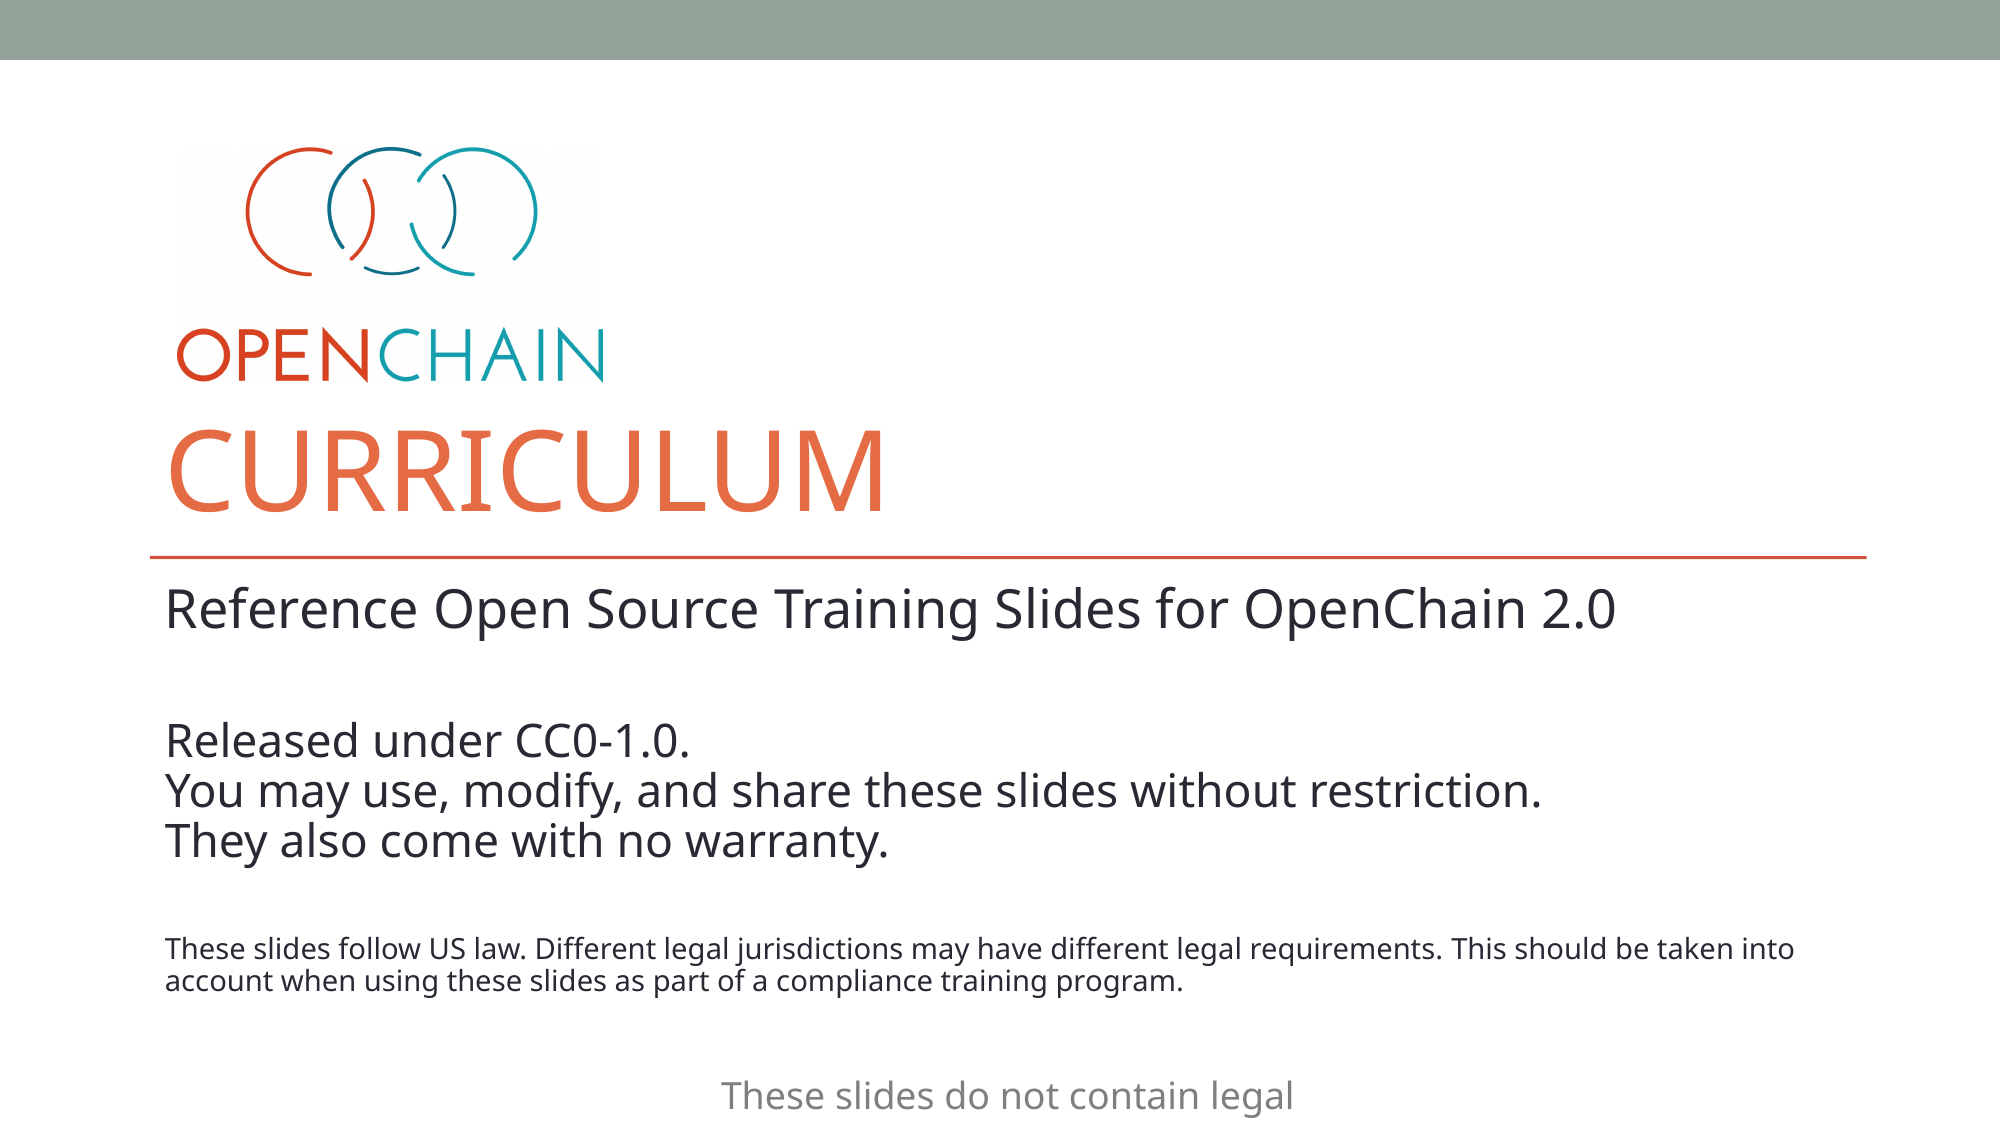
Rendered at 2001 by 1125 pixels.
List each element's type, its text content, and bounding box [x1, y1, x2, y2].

picture [177, 147, 603, 383]
text_box CURRICULUM [150, 225, 1867, 541]
text_box Reference Open Source Training Slides for OpenChain 2.0 Released under CC0-1.0. You may use, modify, and share these slides without restriction. They also come with no warranty. These slides follow US law. Different legal jurisdictions may have different legal requirements. This should be taken into account when using these slides as part of a compliance training program. [150, 575, 1866, 1031]
